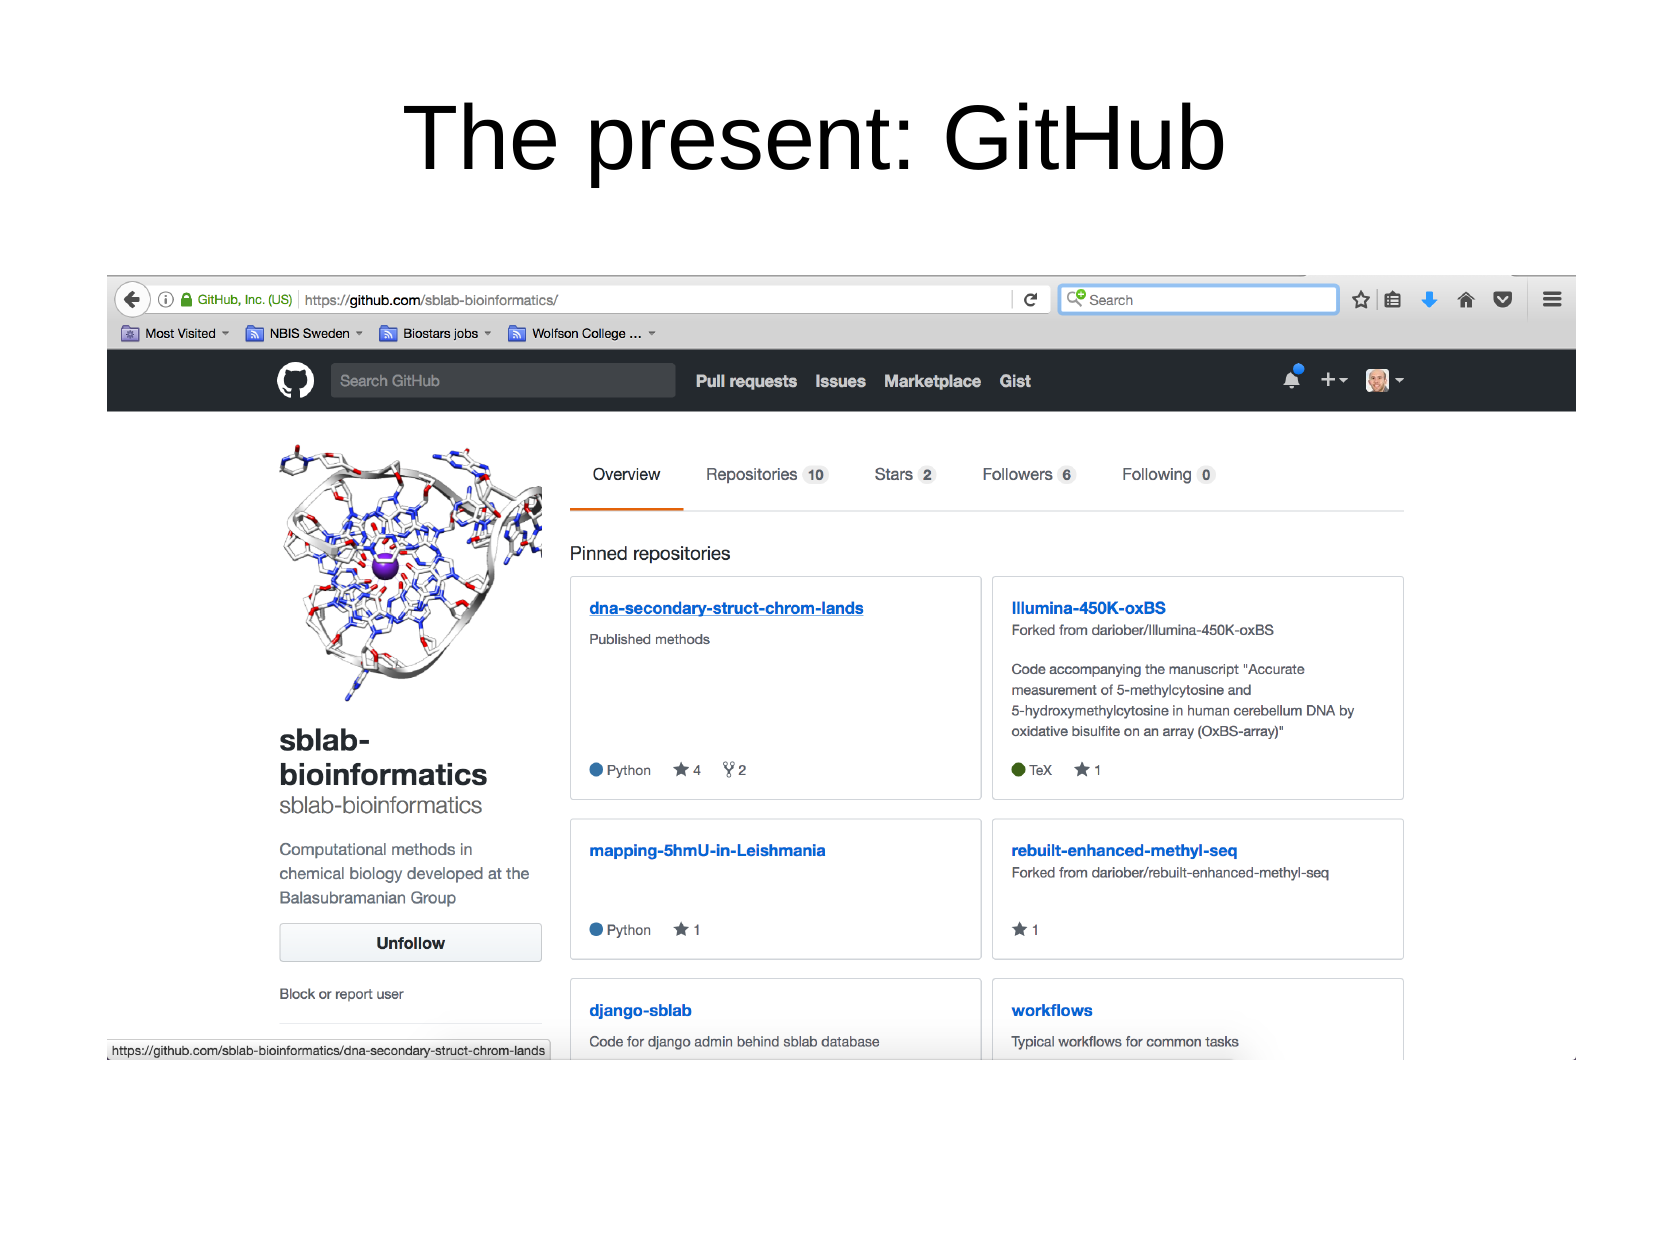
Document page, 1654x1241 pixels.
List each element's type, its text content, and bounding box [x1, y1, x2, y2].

picture [107, 275, 1576, 1060]
text_box The present: GitHub [346, 79, 1285, 197]
